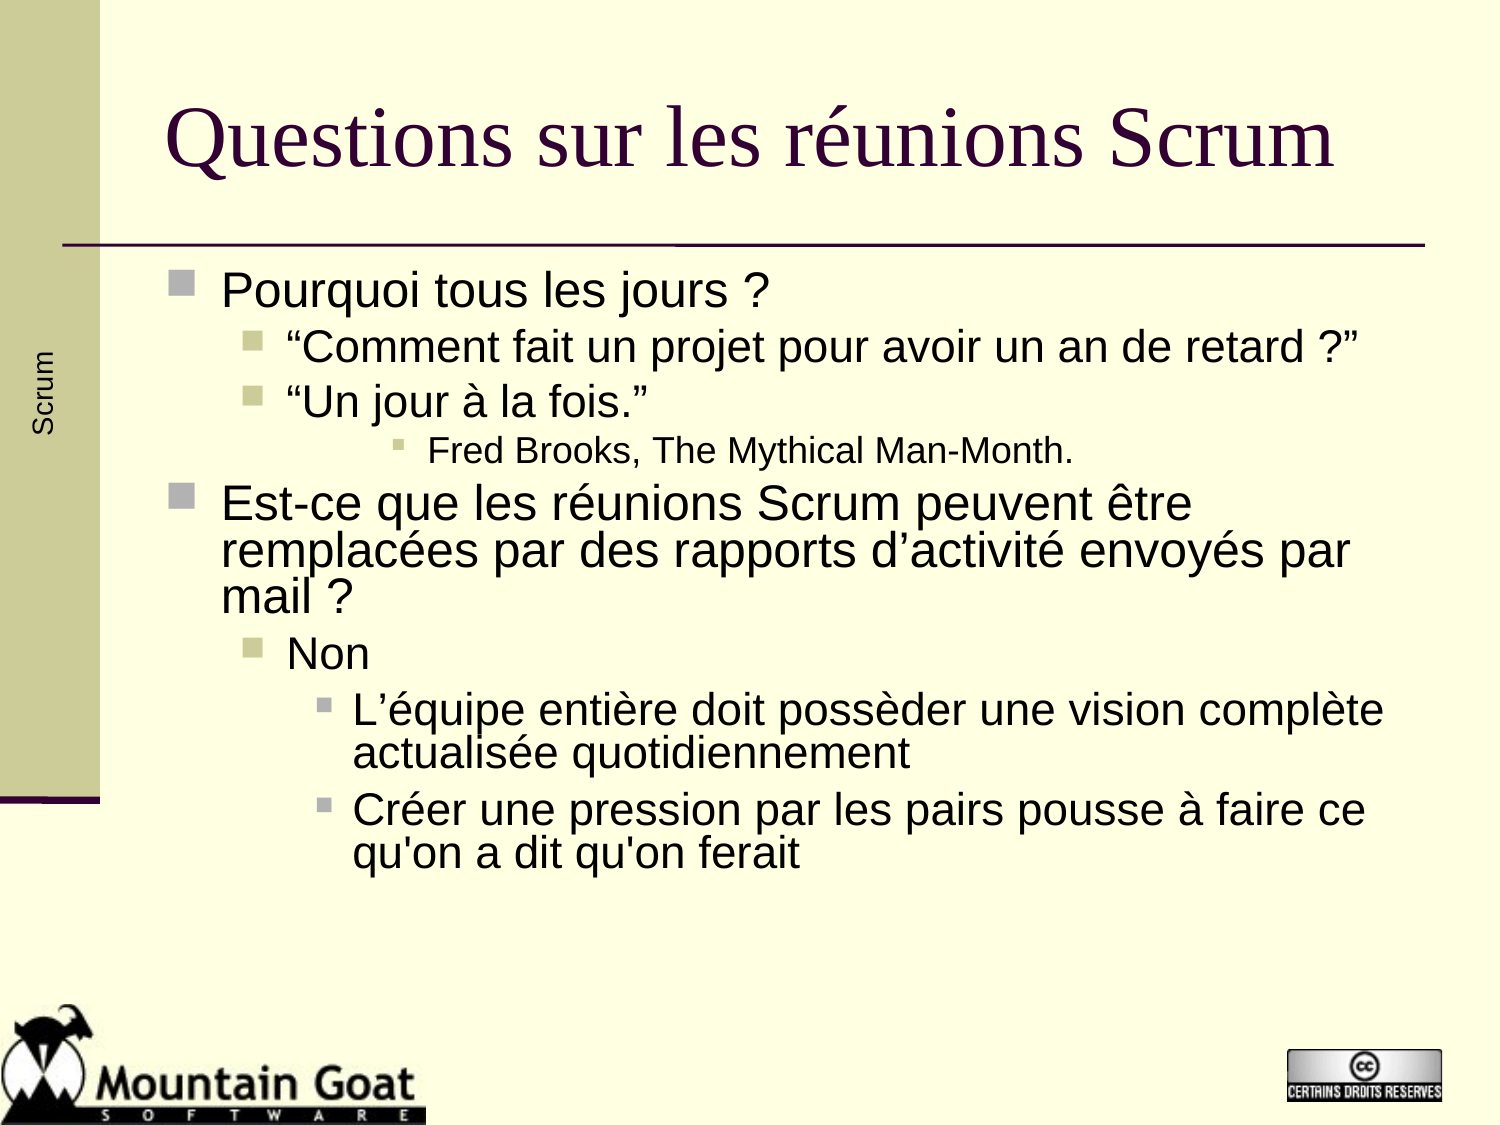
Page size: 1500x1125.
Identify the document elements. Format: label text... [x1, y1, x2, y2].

picture [0, 1004, 426, 1125]
picture [1287, 1049, 1443, 1102]
text_box Scrum [0, 0, 88, 788]
title Questions sur les réunions Scrum [150, 81, 1426, 197]
list Pourquoi tous les jours ? “Comment fait un projet pour avoir un an de retard ?” “Un jour à la fois.” Fred Brooks, The Mythical Man-Month. Est-ce que les réunions Scrum peuvent être remplacées par des rapports d’activité envoyés par mail ? Non L’équipe entière doit possèder une vision complète actualisée quotidiennement Créer une pression par les pairs pousse à faire ce qu'on a dit qu'on ferait [150, 262, 1426, 923]
